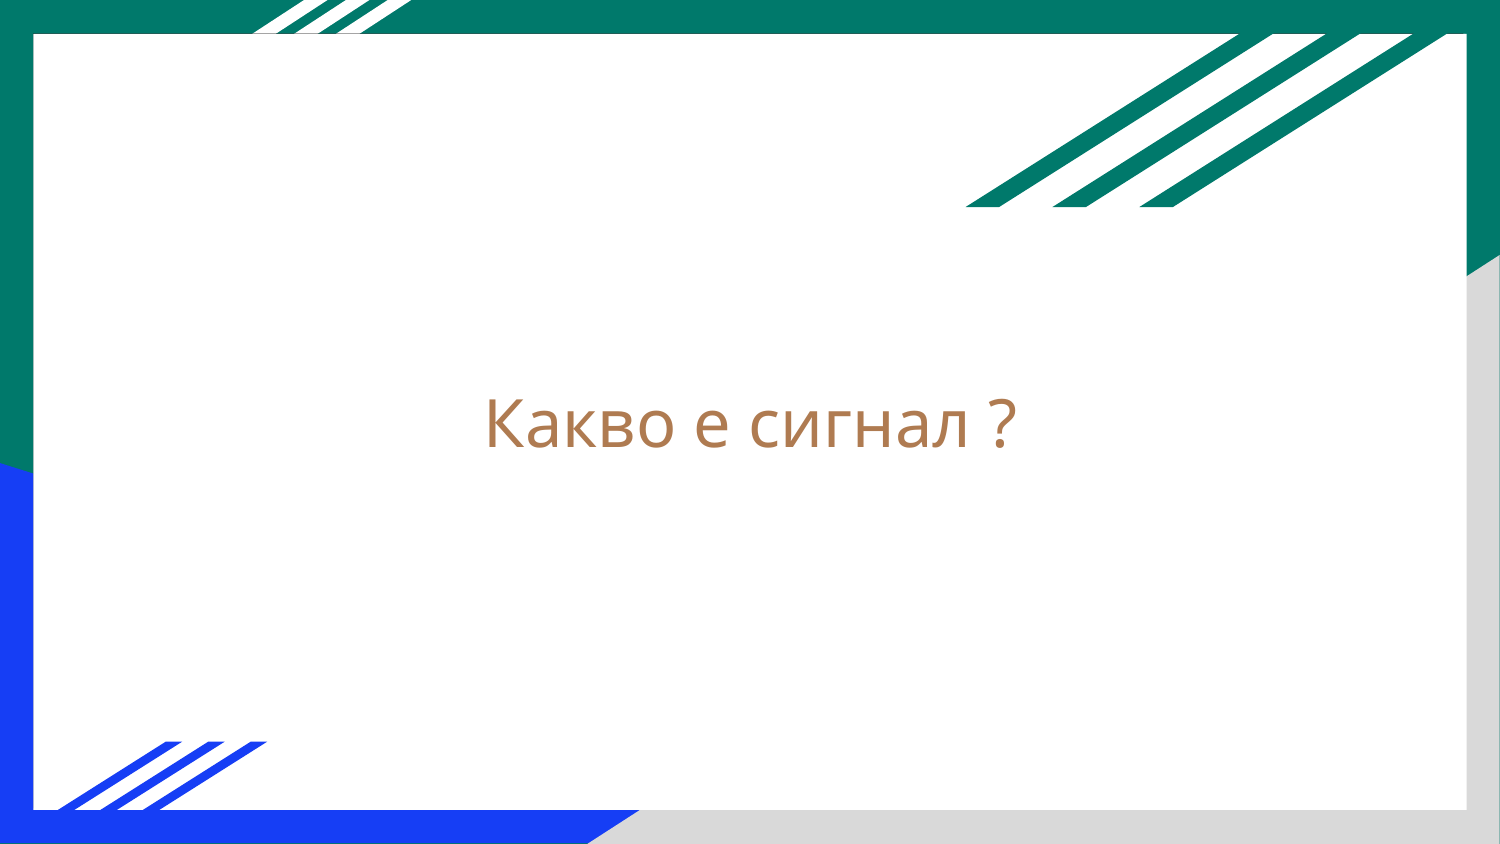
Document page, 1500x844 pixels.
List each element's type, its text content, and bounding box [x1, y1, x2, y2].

title Какво е сигнал ? [228, 213, 1274, 630]
